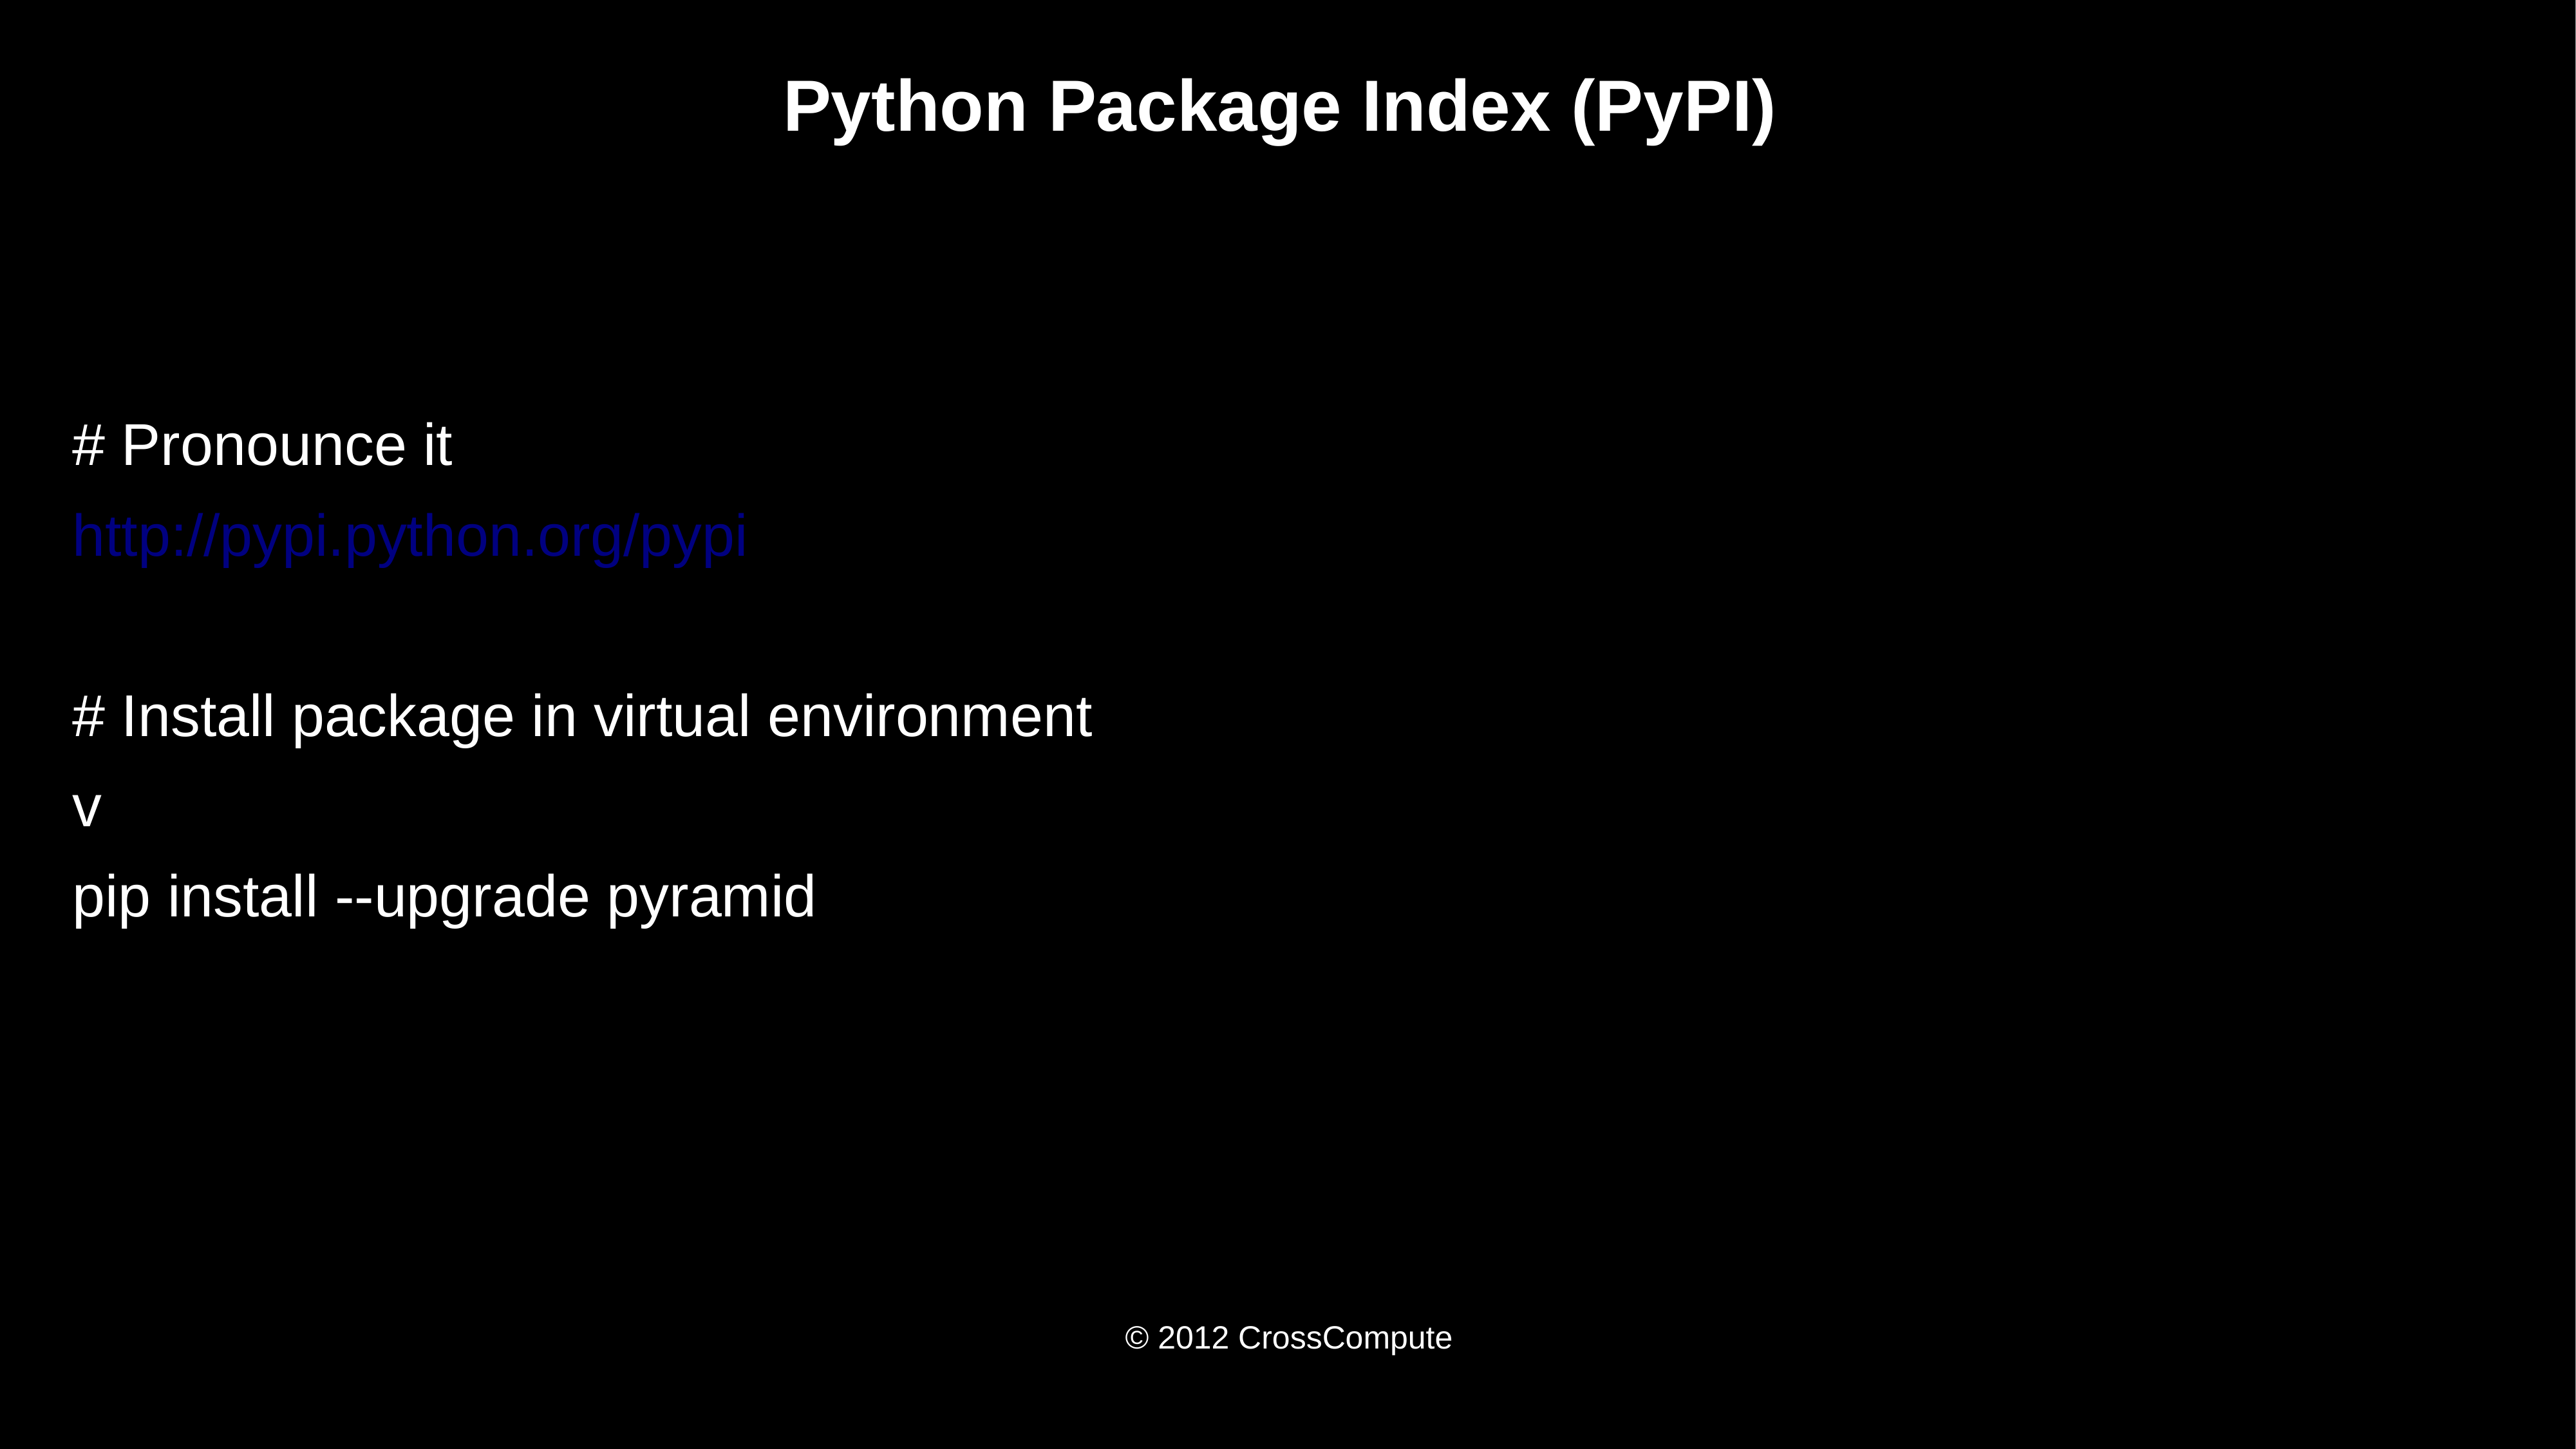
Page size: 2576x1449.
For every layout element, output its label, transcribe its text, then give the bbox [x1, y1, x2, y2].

list # Pronounce it http://pypi.python.org/pypi # Install package in virtual environment v pip install --upgrade pyramid [72, 231, 2488, 1073]
title Python Package Index (PyPI) [72, 19, 2488, 193]
